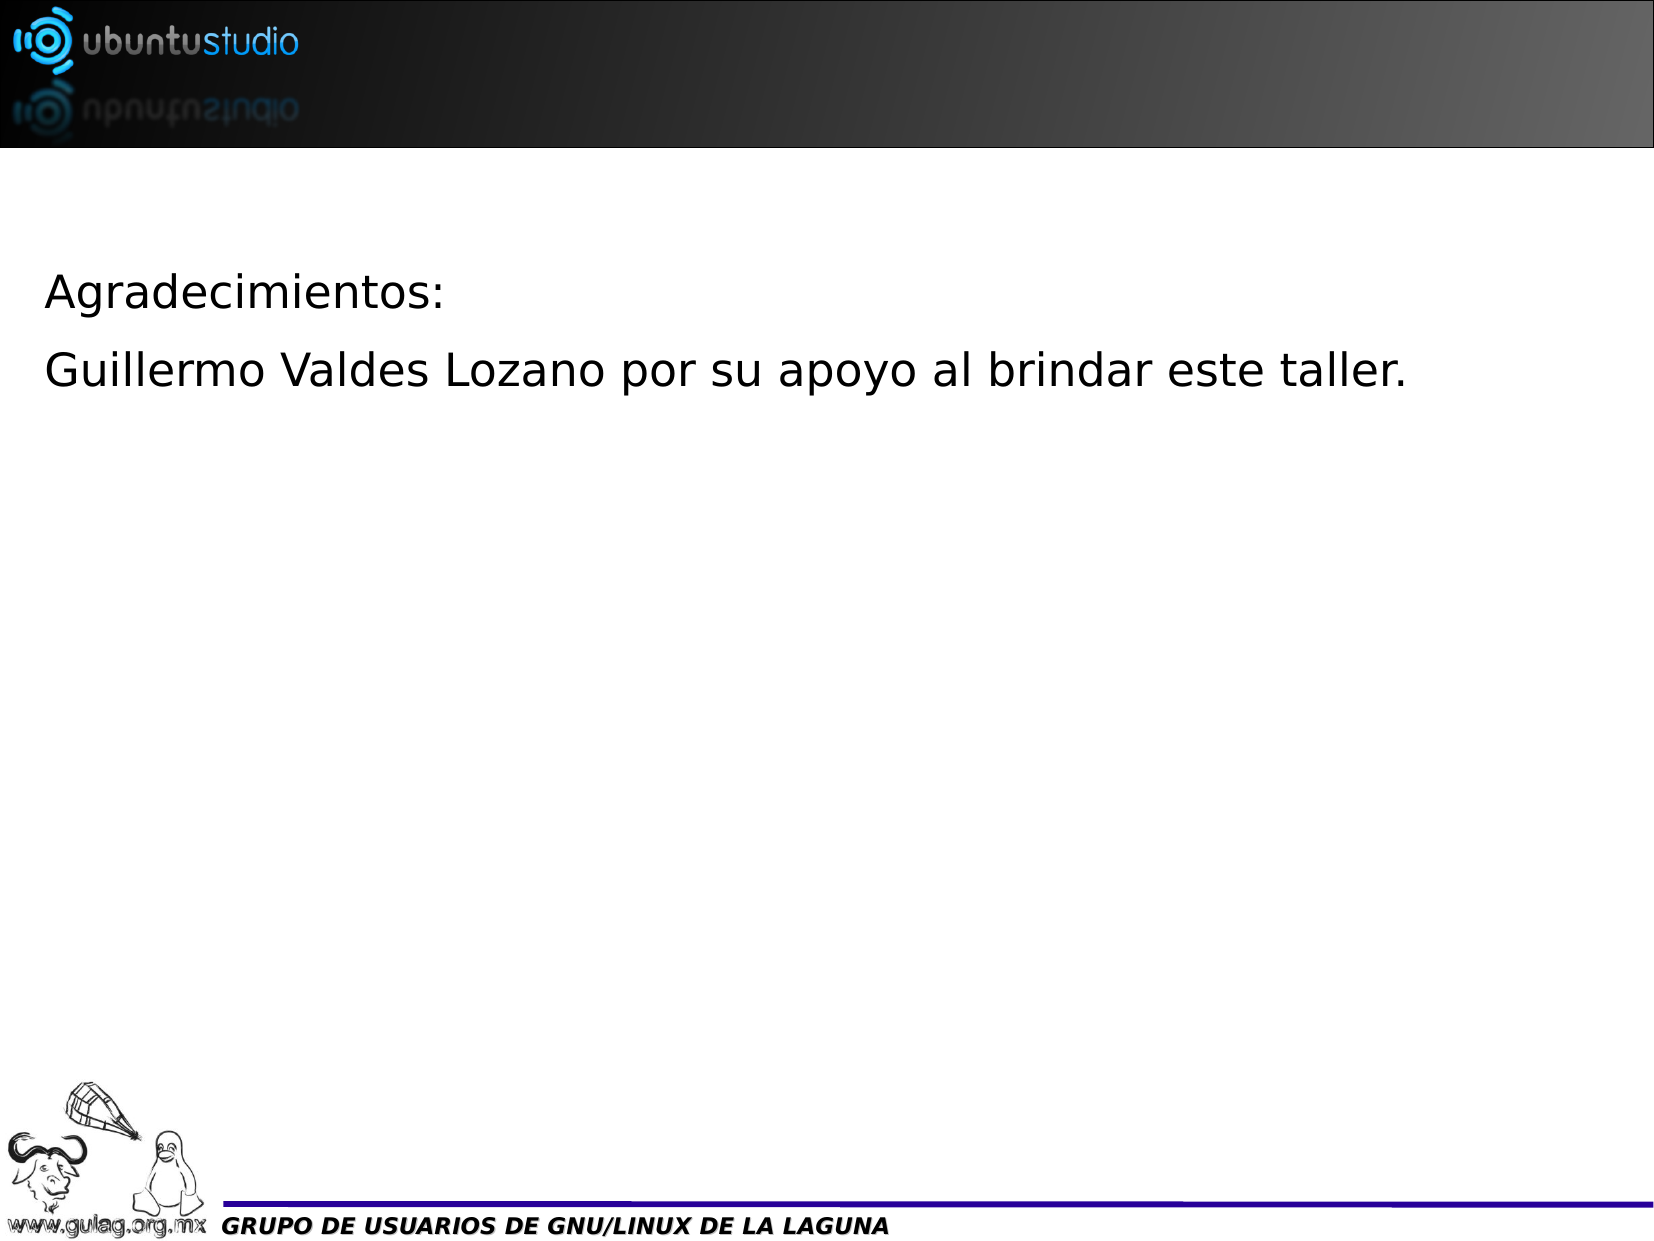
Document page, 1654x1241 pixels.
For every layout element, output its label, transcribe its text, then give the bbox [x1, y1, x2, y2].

text_box Agradecimientos: Guillermo Valdes Lozano por su apoyo al brindar este taller. [29, 258, 1625, 483]
picture [11, 5, 300, 148]
text_box [0, 0, 1654, 148]
text_box GRUPO DE USUARIOS DE GNU/LINUX DE LA LAGUNA [207, 1205, 906, 1241]
picture [5, 1079, 207, 1241]
